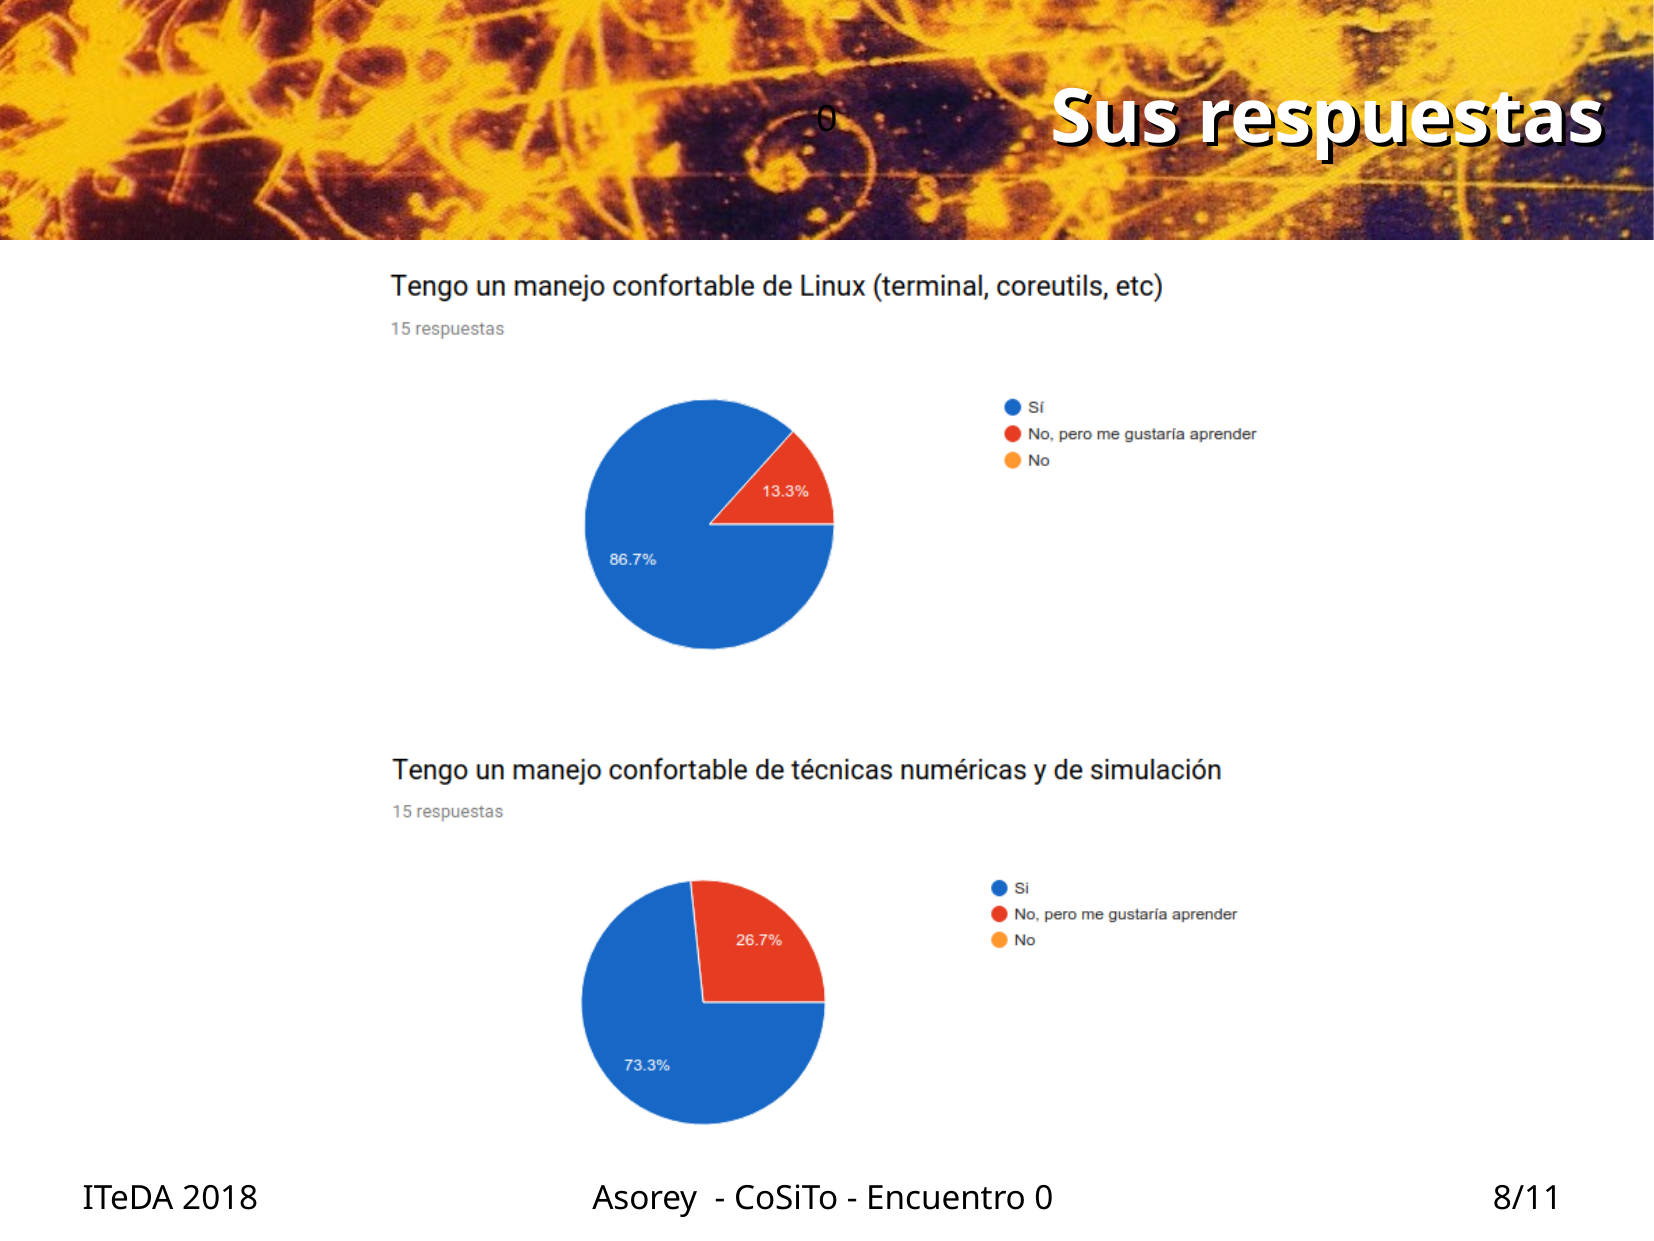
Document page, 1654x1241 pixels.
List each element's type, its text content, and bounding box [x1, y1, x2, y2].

title Sus respuestas [45, 38, 1606, 189]
picture [376, 725, 1274, 1155]
picture [0, 0, 1654, 240]
picture [385, 254, 1265, 685]
